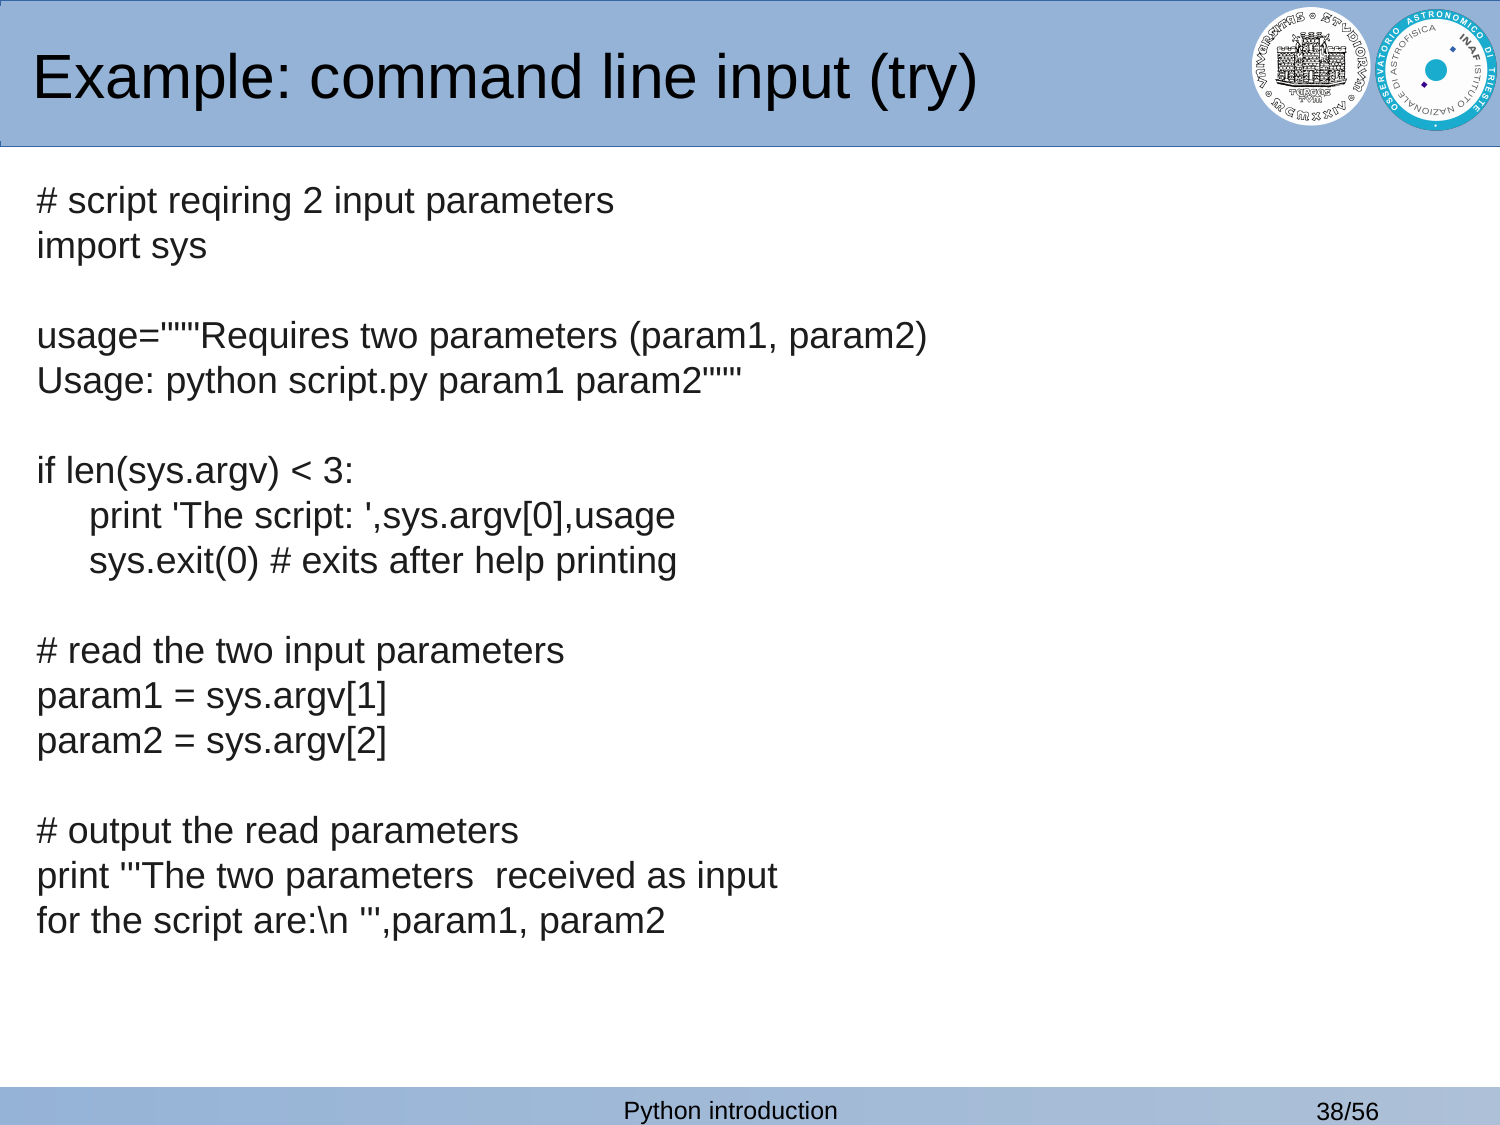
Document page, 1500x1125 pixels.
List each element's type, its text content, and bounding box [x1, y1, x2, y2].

text_box Example: command line input (try) [0, 5, 1243, 141]
list # script reqiring 2 input parameters import sys usage="""Requires two parameters (param1, param2) Usage: python script.py param1 param2""" if len(sys.argv) < 3: print 'The script: ',sys.argv[0],usage sys.exit(0) # exits after help printing # read the two input parameters param1 = sys.argv[1] param2 = sys.argv[2] # output the read parameters print '''The two parameters received as input for the script are:\n ''',param1, param2 [21, 168, 1455, 1041]
picture [1252, 0, 1500, 156]
